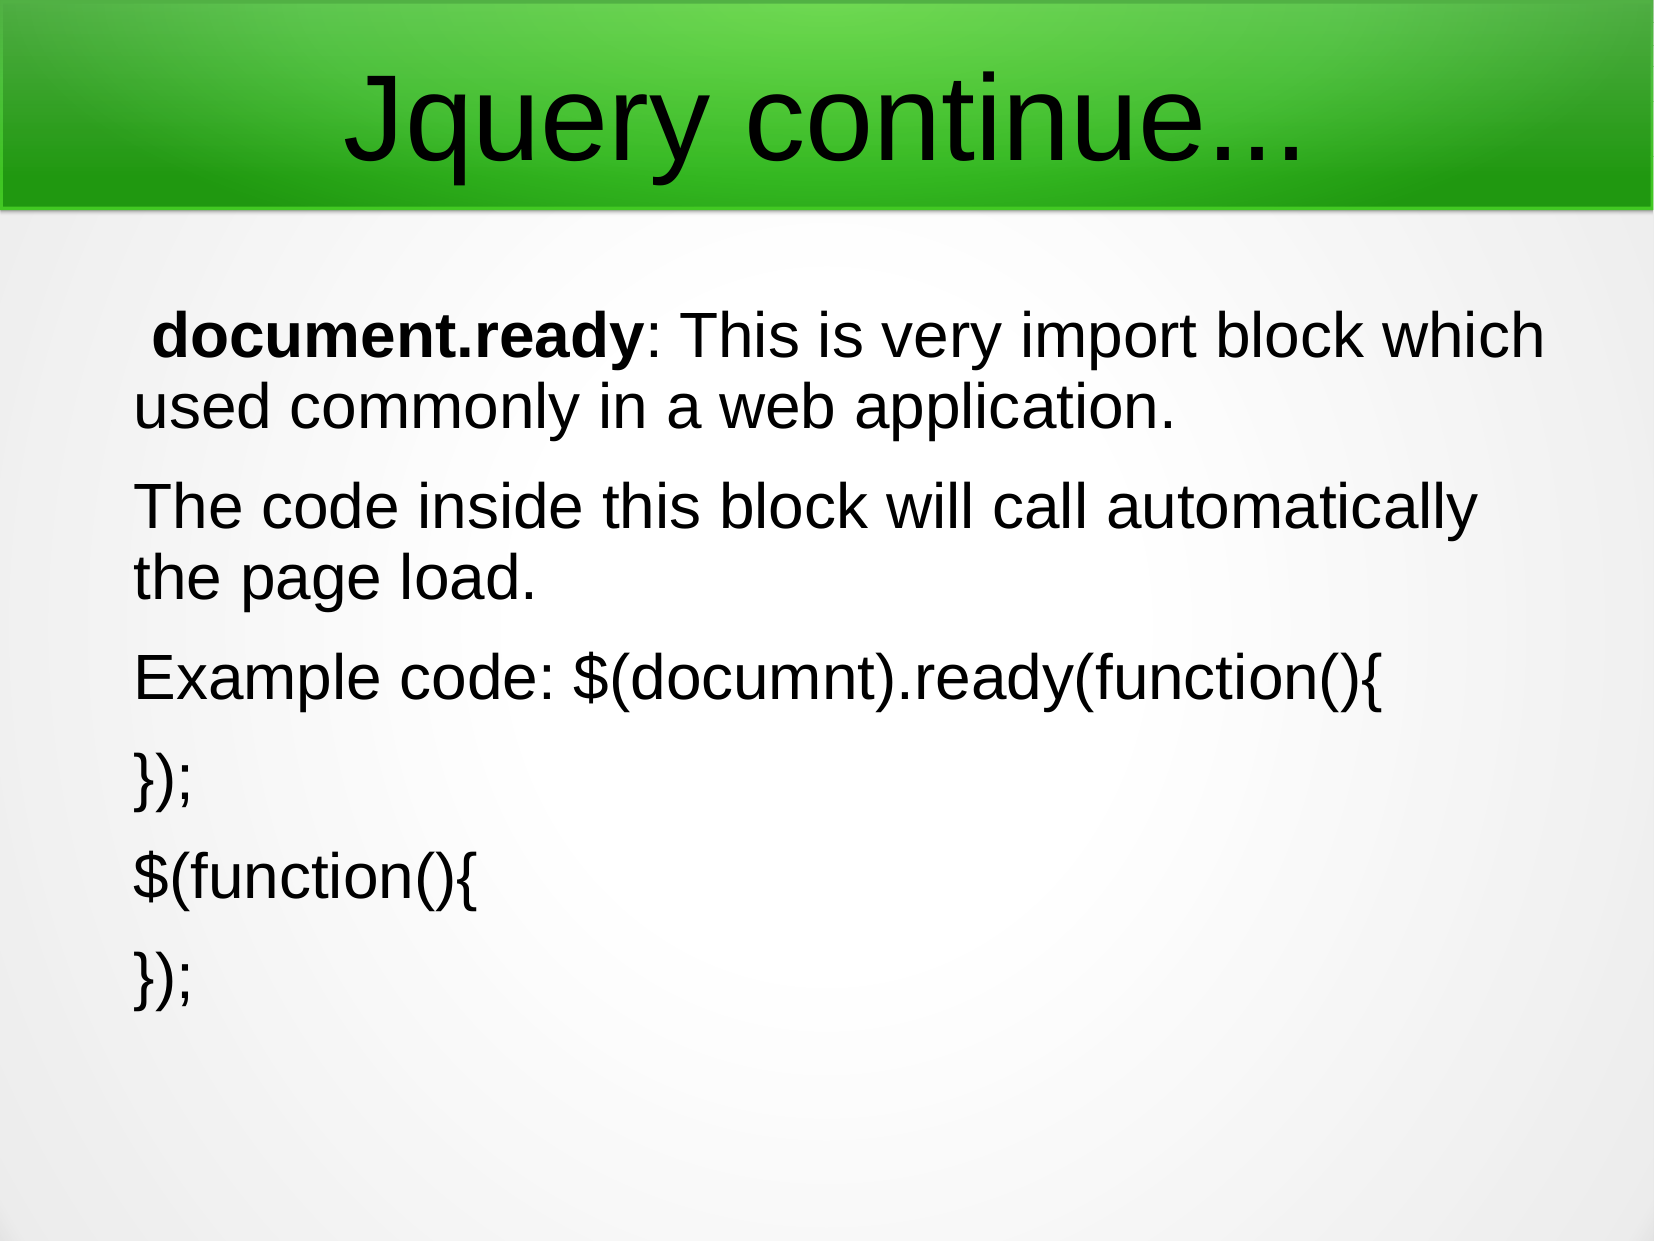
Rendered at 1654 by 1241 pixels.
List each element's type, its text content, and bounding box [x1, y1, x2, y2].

list document.ready: This is very import block which used commonly in a web application. The code inside this block will call automatically the page load. Example code: $(documnt).ready(function(){ }); $(function(){ }); [82, 299, 1571, 1019]
title Jquery continue... [82, 47, 1571, 189]
